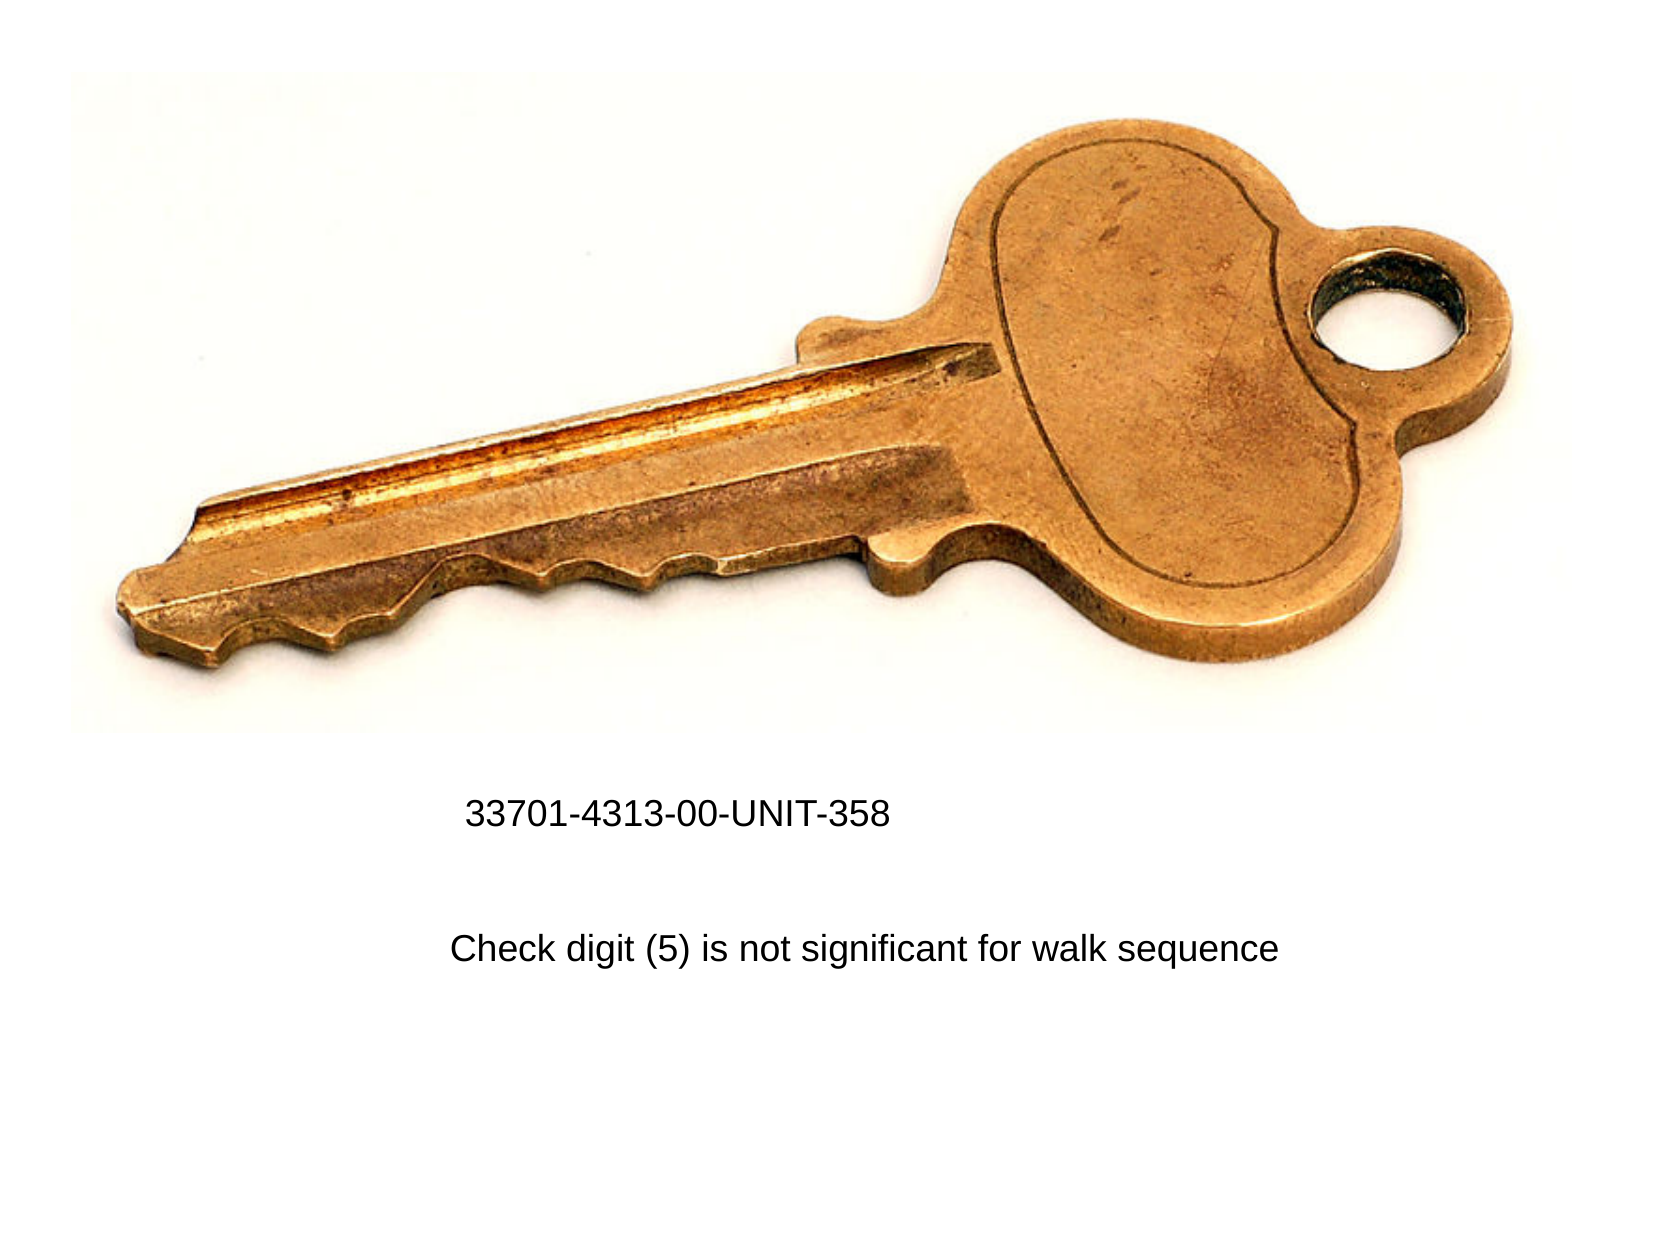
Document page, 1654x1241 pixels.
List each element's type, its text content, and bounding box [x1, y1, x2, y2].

text_box Check digit (5) is not significant for walk sequence [435, 919, 1297, 977]
text_box 33701-4313-00-UNIT-358 [450, 784, 907, 842]
picture [71, 72, 1572, 733]
